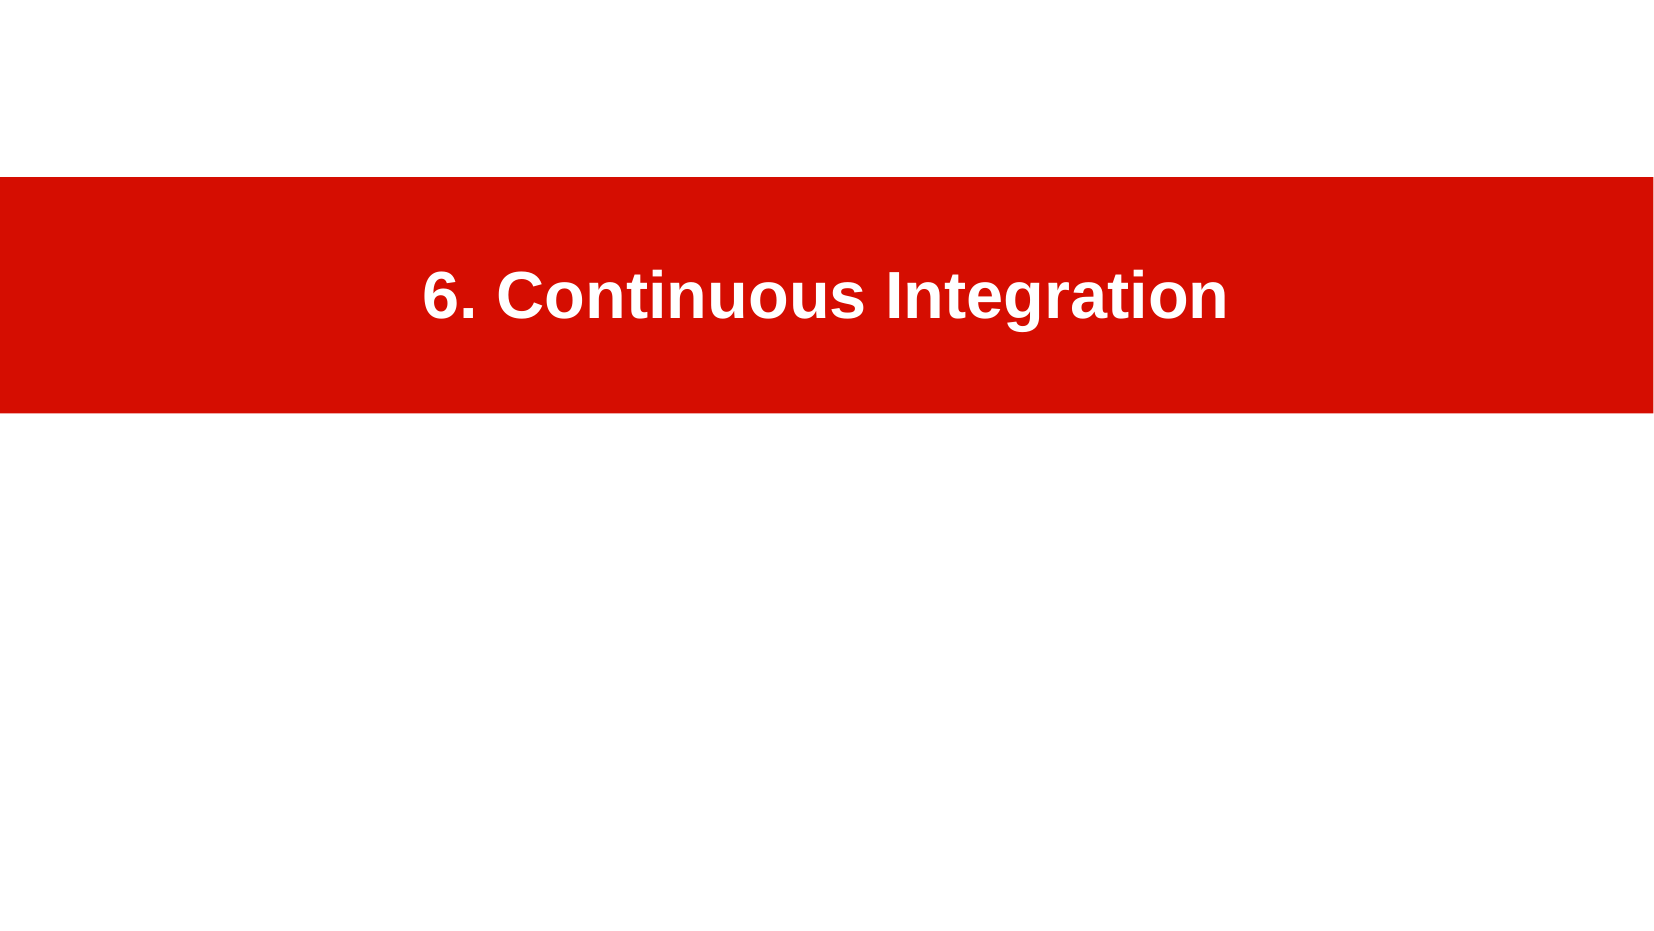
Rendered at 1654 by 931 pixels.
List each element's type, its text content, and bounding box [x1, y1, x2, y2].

title 6. Continuous Integration [0, 177, 1654, 414]
